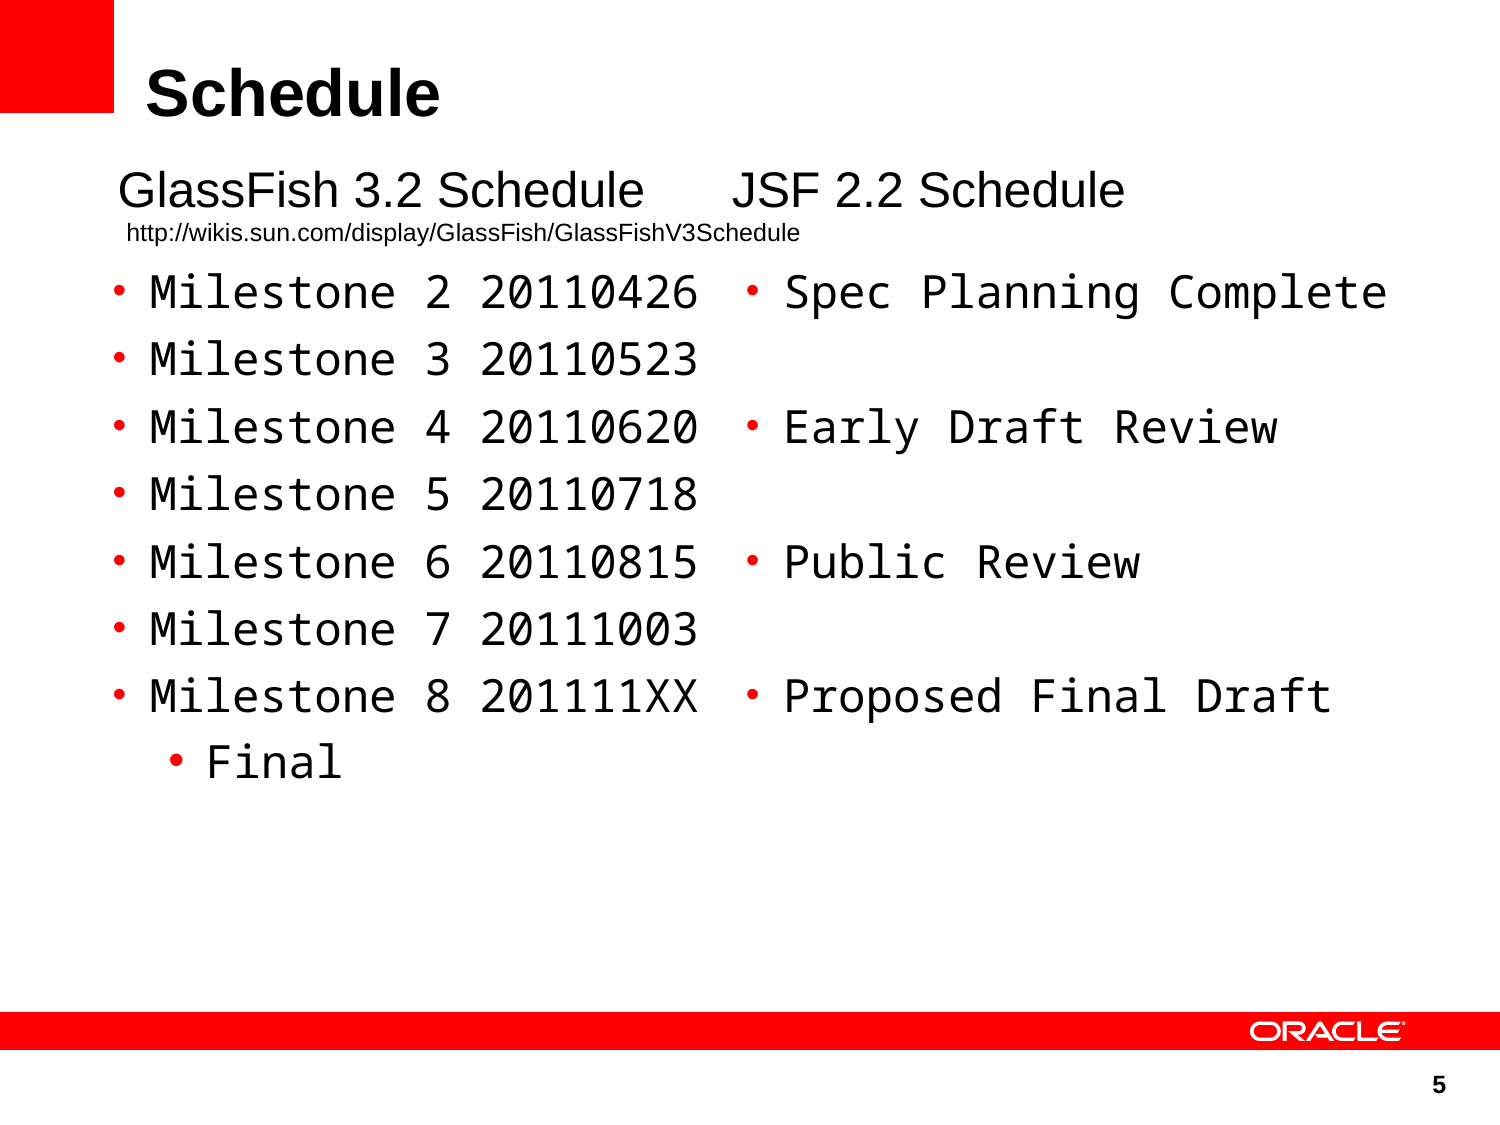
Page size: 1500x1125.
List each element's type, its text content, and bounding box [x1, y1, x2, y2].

text_box http://wikis.sun.com/display/GlassFish/GlassFishV3Schedule [111, 209, 815, 254]
picture [0, 0, 114, 113]
list Milestone 2 20110426 Milestone 3 20110523 Milestone 4 20110620 Milestone 5 20110718 Milestone 6 20110815 Milestone 7 20111003 Milestone 8 201111XX Final [112, 262, 716, 976]
text_box JSF 2.2 Schedule [717, 149, 1142, 225]
title Schedule [145, 49, 1390, 205]
picture [0, 1012, 1500, 1050]
text_box GlassFish 3.2 Schedule [102, 149, 661, 225]
list Spec Planning Complete Early Draft Review Public Review Proposed Final Draft [745, 262, 1500, 961]
